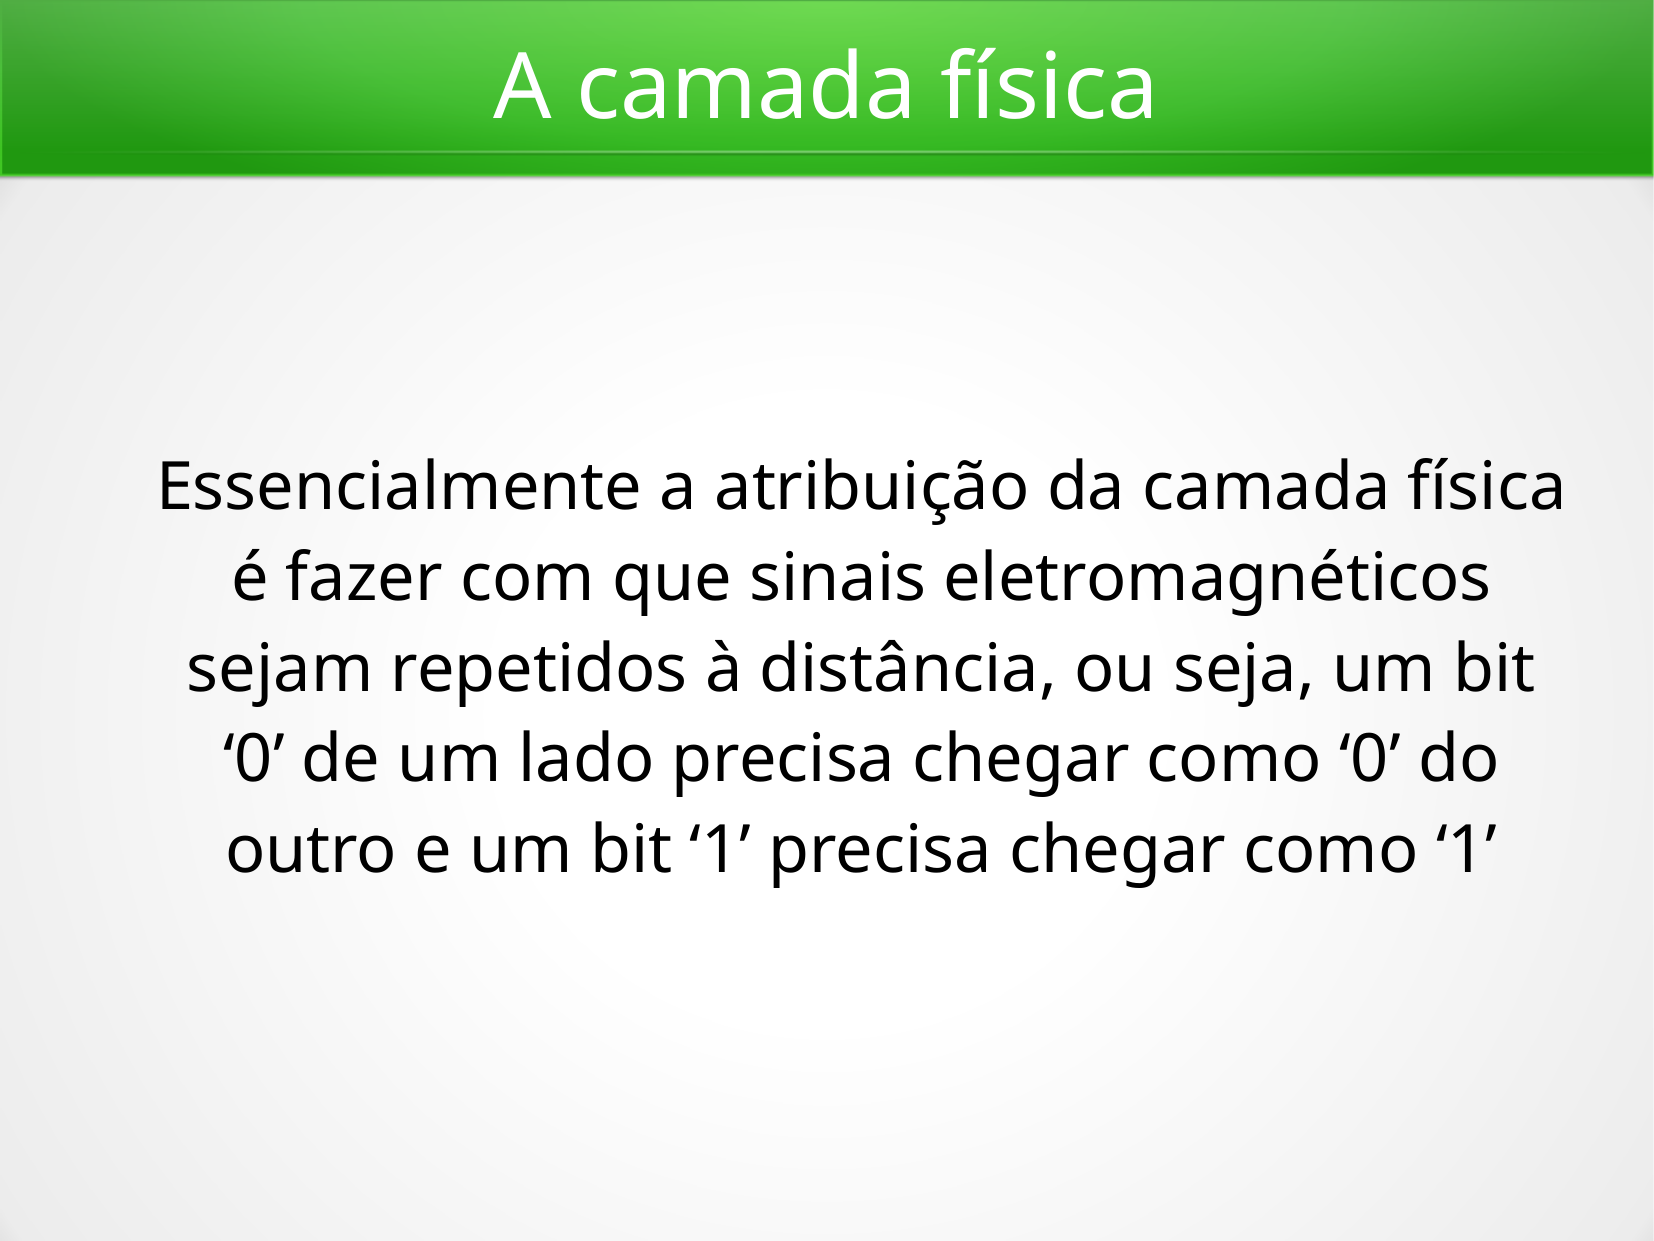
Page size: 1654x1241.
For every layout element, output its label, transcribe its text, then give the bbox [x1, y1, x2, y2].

picture [0, 0, 1654, 1241]
title A camada física [82, 11, 1571, 154]
list Essencialmente a atribuição da camada física é fazer com que sinais eletromagnéticos sejam repetidos à distância, ou seja, um bit ‘0’ de um lado precisa chegar como ‘0’ do outro e um bit ‘1’ precisa chegar como ‘1’ [82, 438, 1571, 1158]
